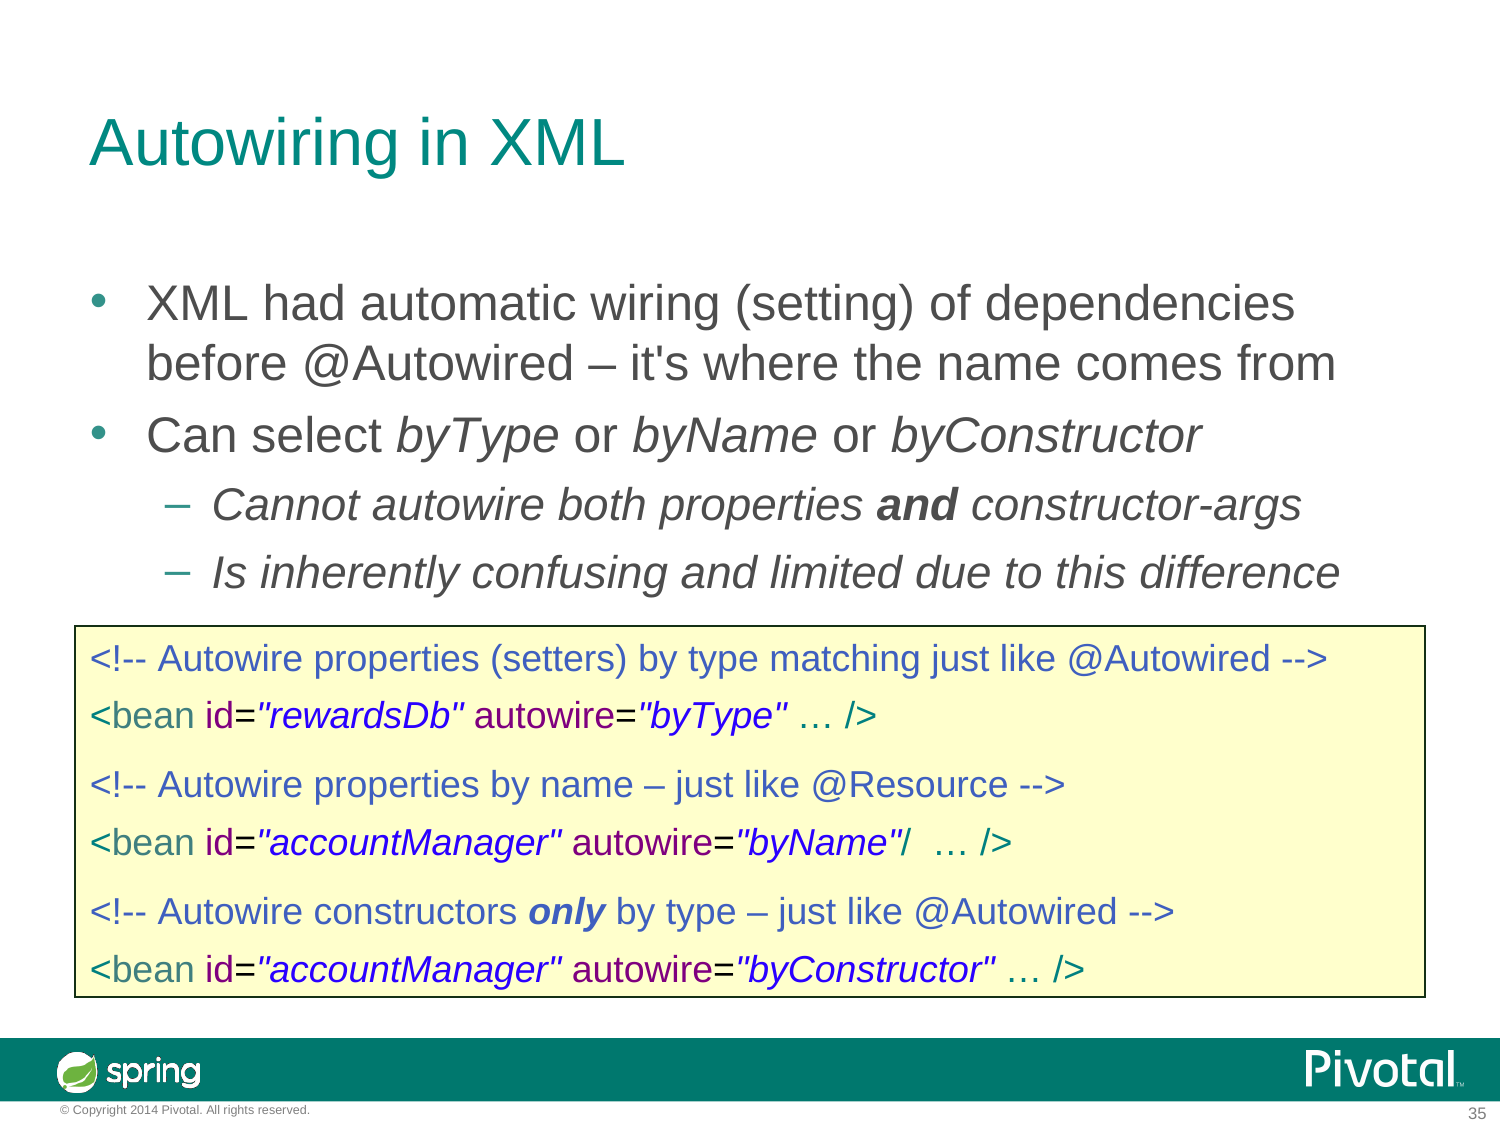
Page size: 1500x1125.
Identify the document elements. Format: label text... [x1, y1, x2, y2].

list XML had automatic wiring (setting) of dependencies before @Autowired – it's where the name comes from Can select byType or byName or byConstructor Cannot autowire both properties and constructor-args Is inherently confusing and limited due to this difference [75, 998, 1426, 1005]
title Autowiring in XML [75, 45, 1426, 233]
picture [1306, 1050, 1464, 1087]
list <!-- Autowire properties (setters) by type matching just like @Autowired --> <bean id="rewardsDb" autowire="byType" … /> <!-- Autowire properties by name – just like @Resource --> <bean id="accountManager" autowire="byName"/ … /> <!-- Autowire constructors only by type – just like @Autowired --> <bean id="accountManager" autowire="byConstructor" … /> [75, 626, 1426, 998]
list XML had automatic wiring (setting) of dependencies before @Autowired – it's where the name comes from Can select byType or byName or byConstructor Cannot autowire both properties and constructor-args Is inherently confusing and limited due to this difference [75, 262, 1426, 625]
picture [32, 1041, 210, 1103]
